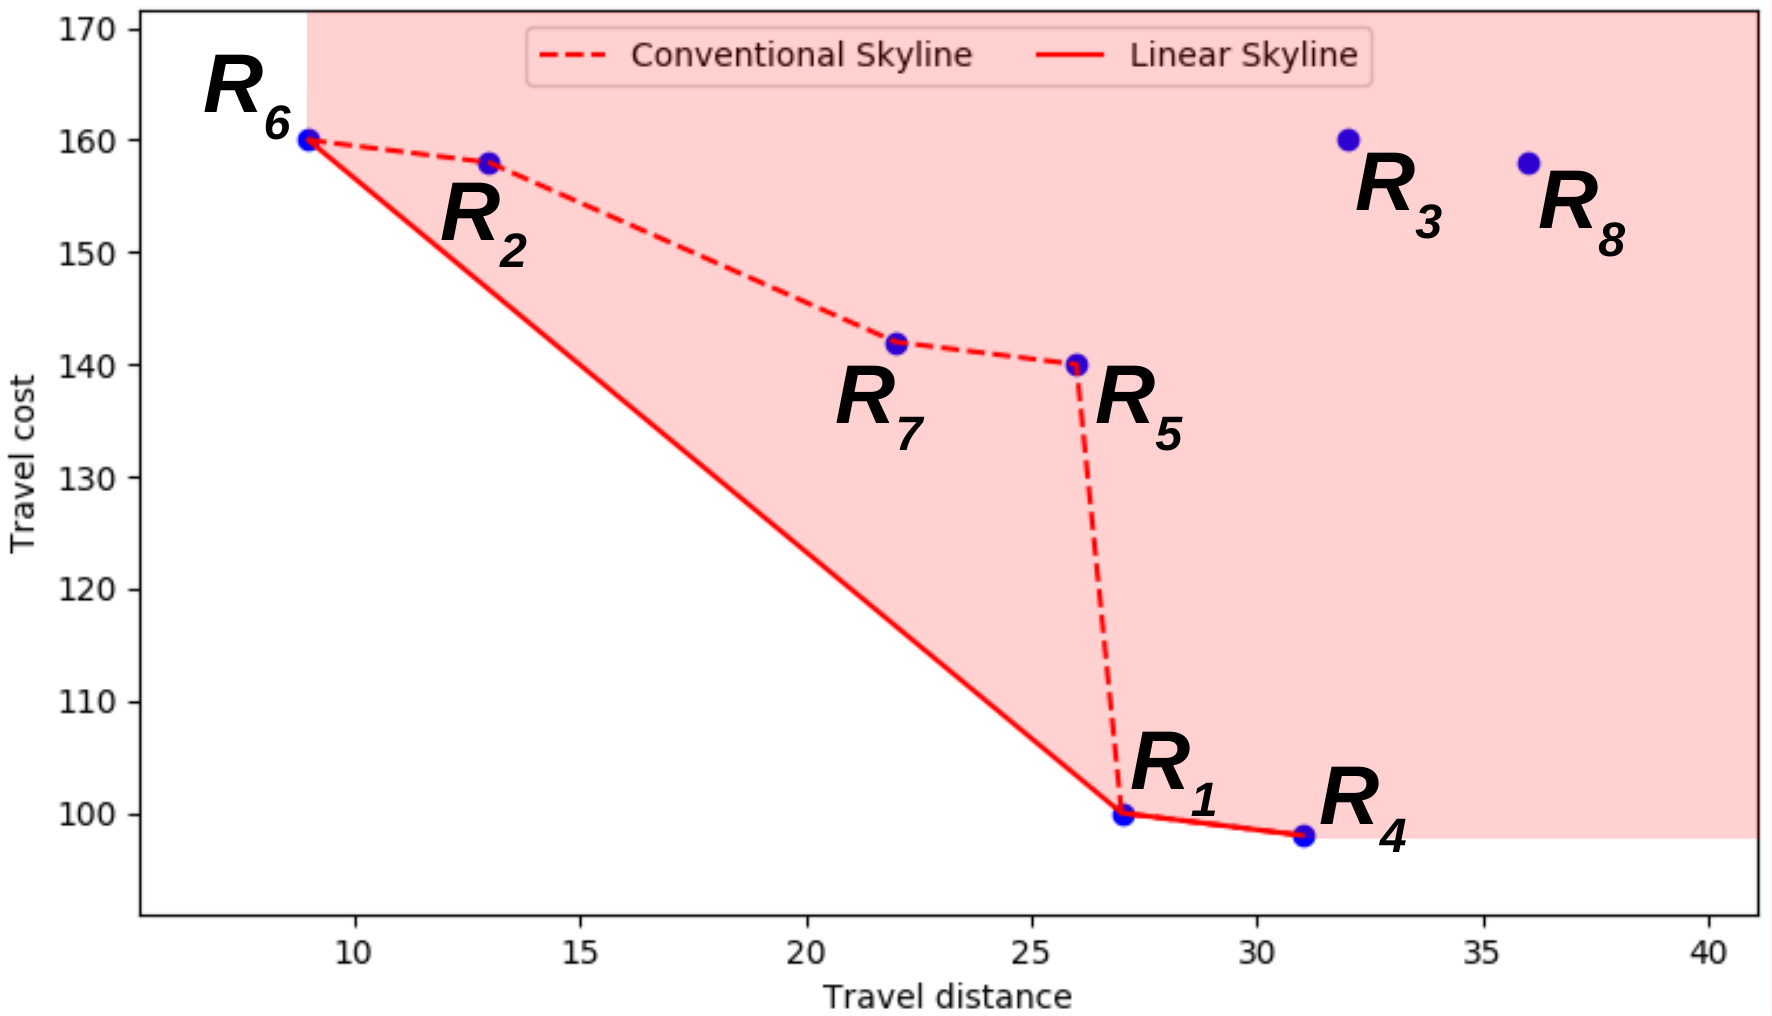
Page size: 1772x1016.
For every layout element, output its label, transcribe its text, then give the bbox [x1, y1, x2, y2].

text_box R5 [1080, 340, 1228, 508]
text_box R6 [188, 29, 337, 197]
text_box R1 [1116, 706, 1264, 875]
picture [4, 0, 1772, 1016]
text_box R4 [1305, 742, 1453, 910]
text_box R8 [1523, 145, 1671, 314]
text_box R7 [820, 340, 969, 508]
text_box R3 [1340, 128, 1488, 296]
text_box R2 [425, 157, 573, 325]
text_box [306, 11, 1760, 839]
